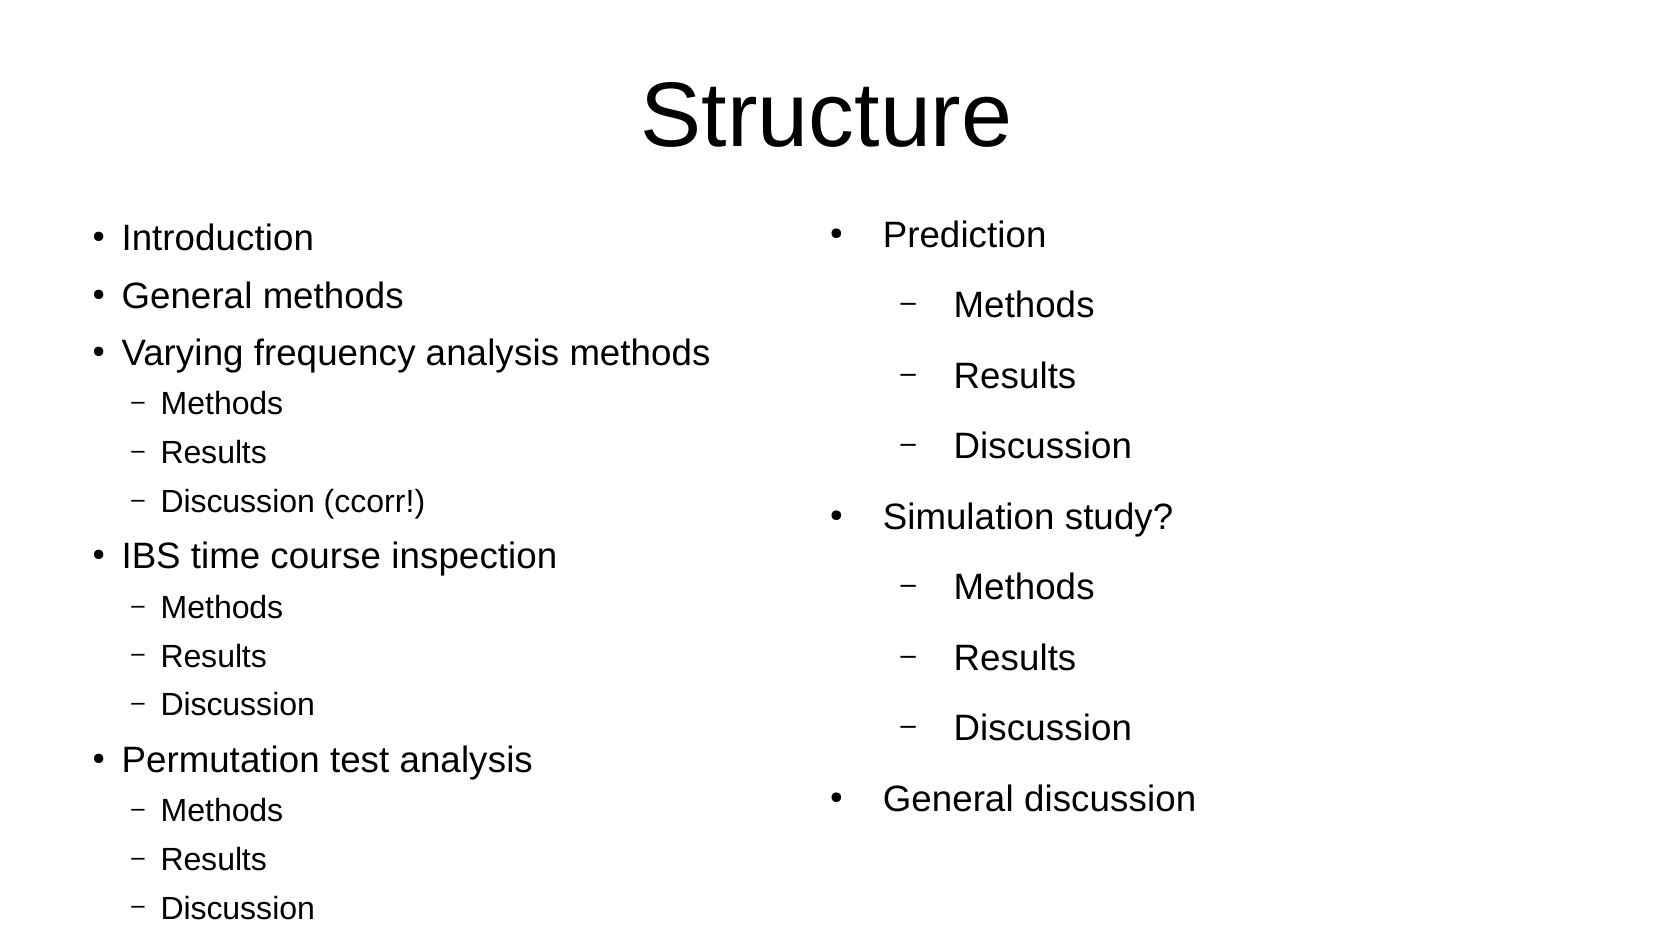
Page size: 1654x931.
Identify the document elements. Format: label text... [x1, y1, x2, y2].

title Structure [82, 37, 1571, 193]
list Introduction General methods Varying frequency analysis methods Methods Results Discussion (ccorr!) IBS time course inspection Methods Results Discussion Permutation test analysis Methods Results Discussion [82, 217, 768, 931]
text_box Prediction Methods Results Discussion Simulation study? Methods Results Discussion General discussion [797, 206, 1477, 827]
